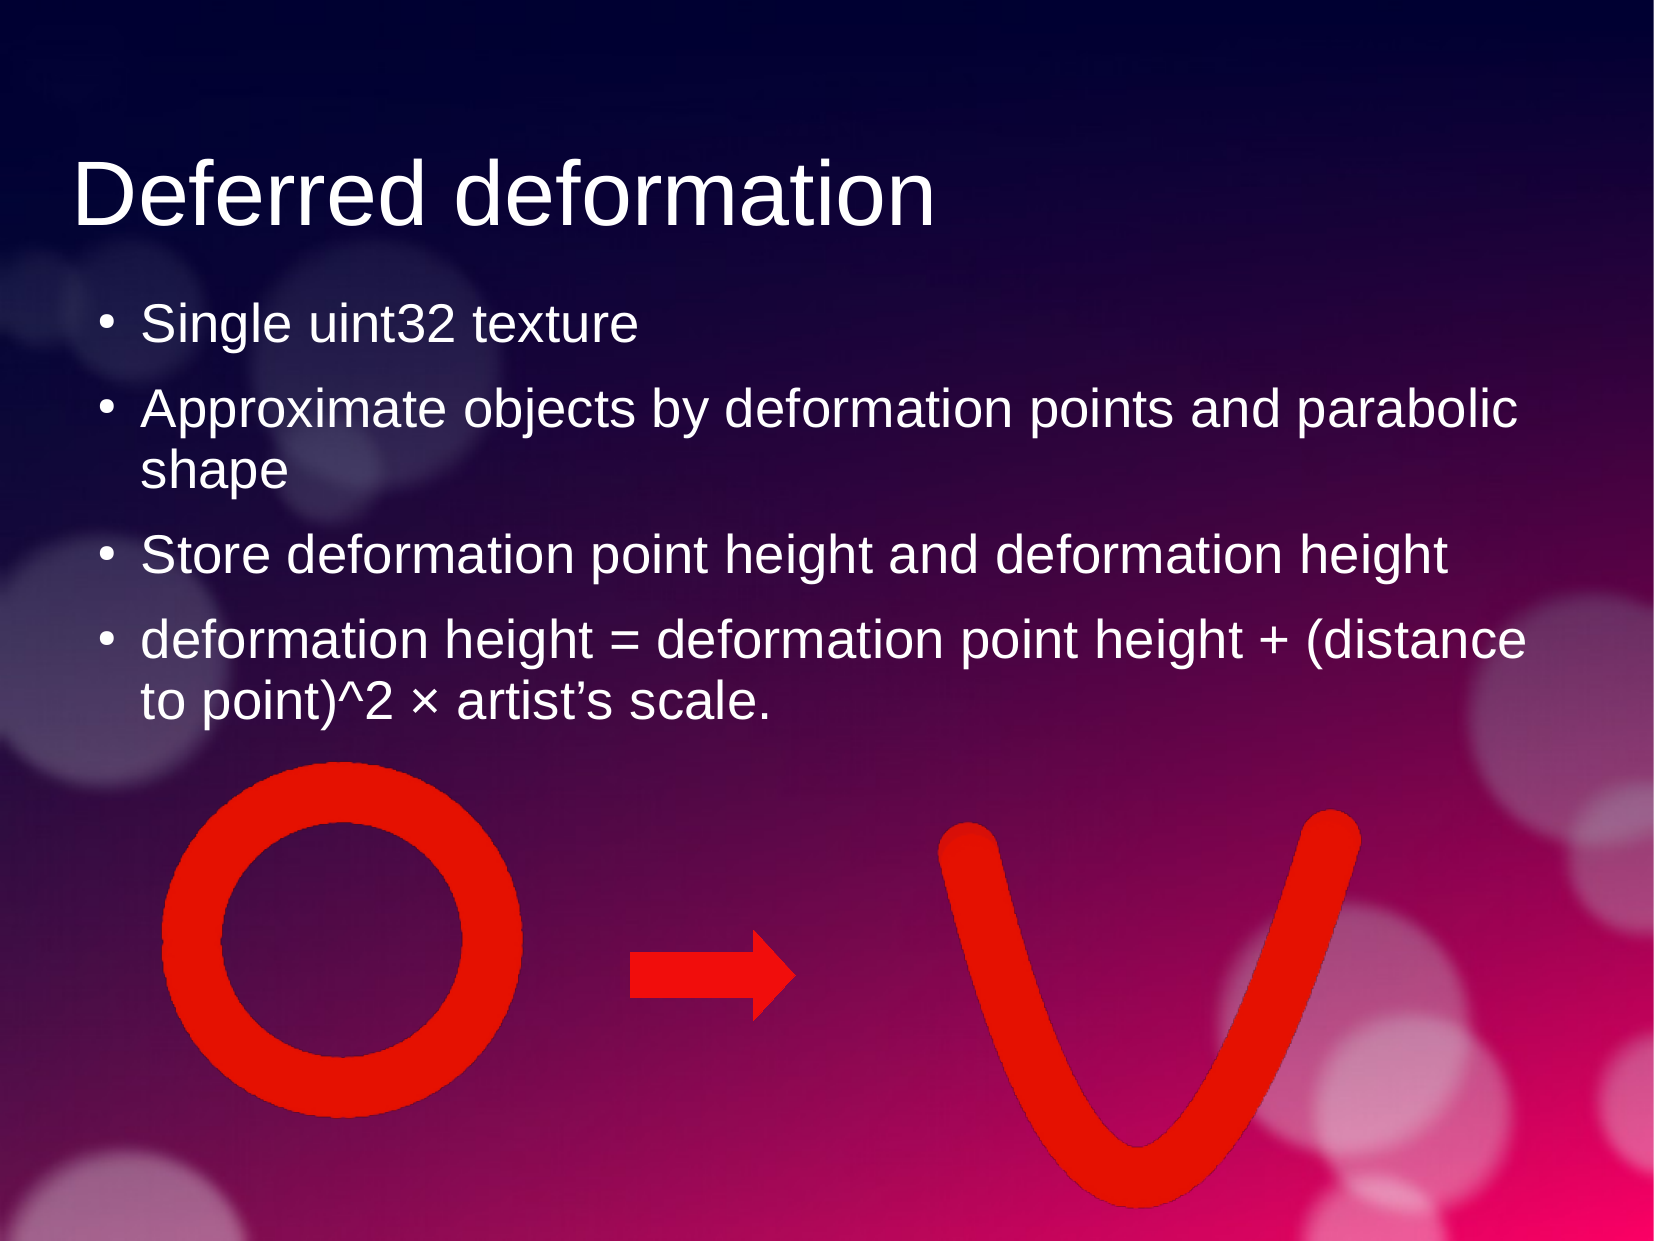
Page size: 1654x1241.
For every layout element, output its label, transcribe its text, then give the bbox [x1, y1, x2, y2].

title Deferred deformation [71, 90, 1561, 298]
text_box [630, 930, 796, 1021]
list Single uint32 texture Approximate objects by deformation points and parabolic shape Store deformation point height and deformation height deformation height = deformation point height + (distance to point)^2 × artist’s scale. [82, 292, 1571, 736]
picture [0, 0, 1654, 1241]
